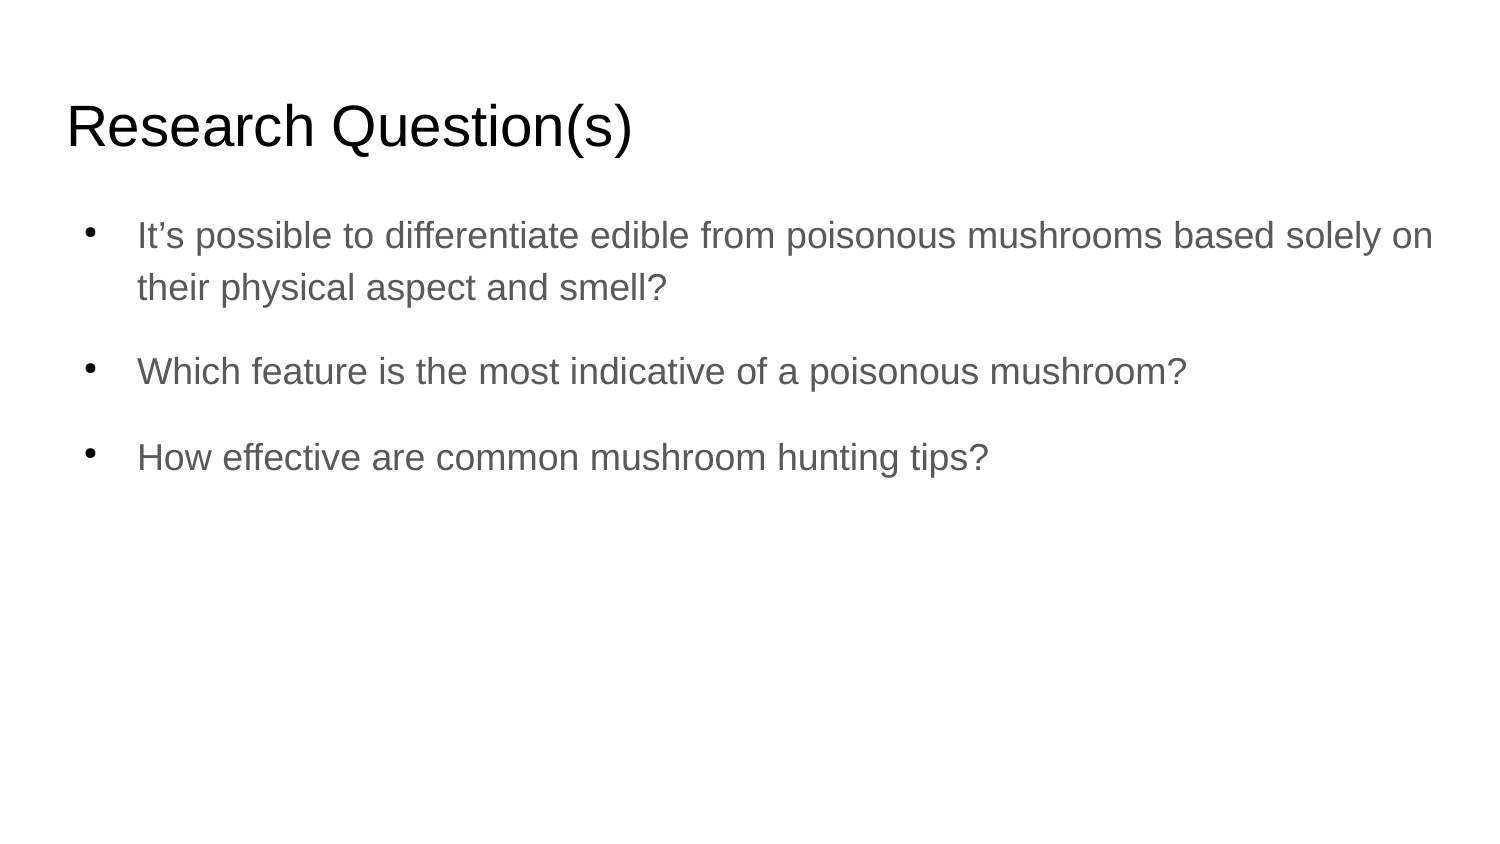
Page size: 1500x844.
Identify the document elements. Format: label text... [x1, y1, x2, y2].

list It’s possible to differentiate edible from poisonous mushrooms based solely on their physical aspect and smell? Which feature is the most indicative of a poisonous mushroom? How effective are common mushroom hunting tips? [51, 189, 1449, 750]
title Research Question(s) [51, 72, 1449, 167]
